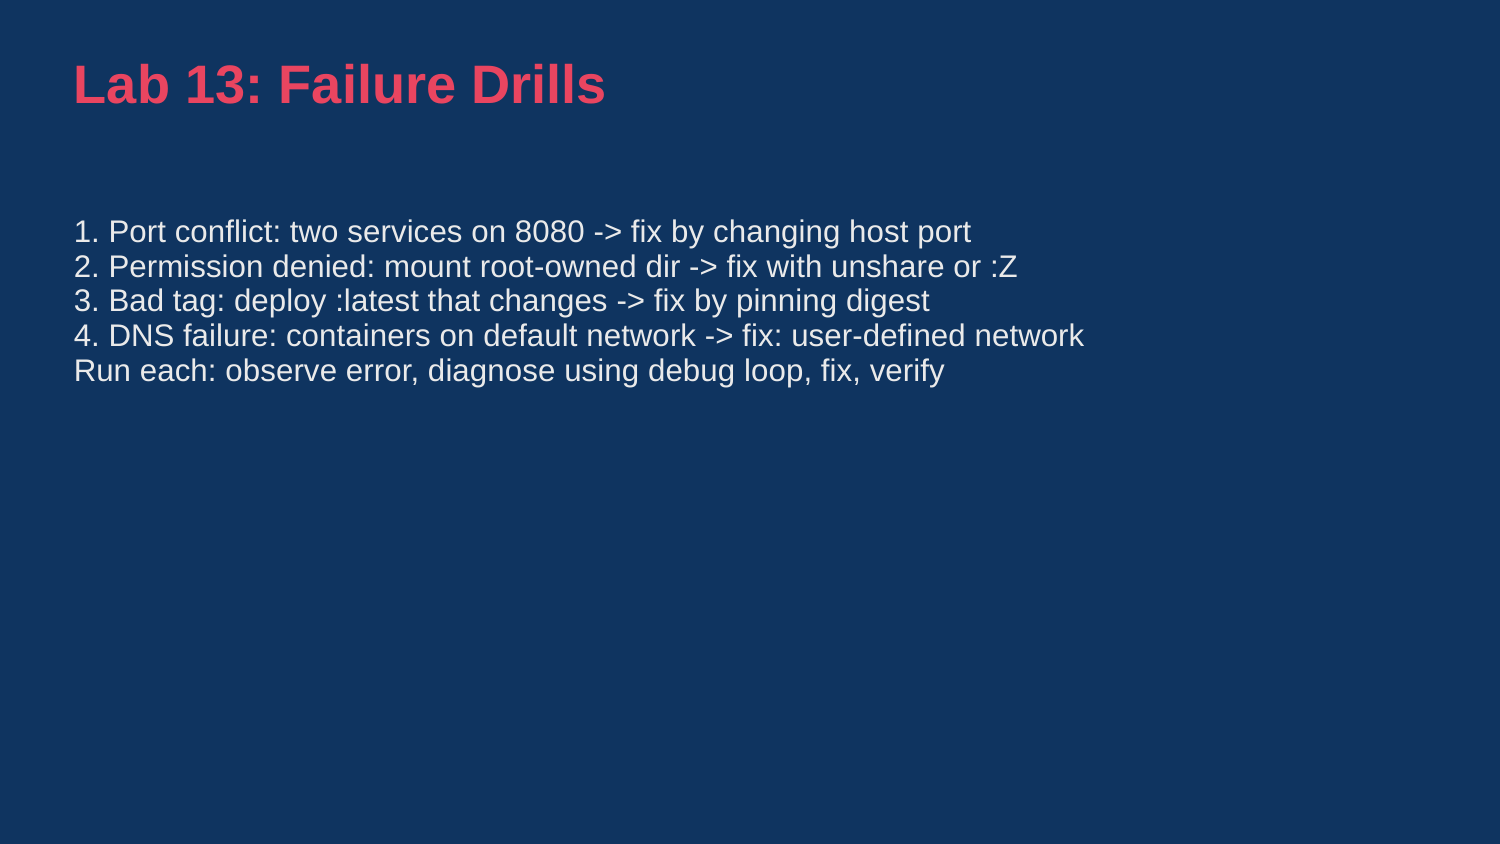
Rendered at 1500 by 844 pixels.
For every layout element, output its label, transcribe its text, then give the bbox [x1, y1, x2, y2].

title Lab 13: Failure Drills [59, 47, 1441, 166]
text_box 1. Port conflict: two services on 8080 -> fix by changing host port 2. Permission denied: mount root-owned dir -> fix with unshare or :Z 3. Bad tag: deploy :latest that changes -> fix by pinning digest 4. DNS failure: containers on default network -> fix: user-defined network Run each: observe error, diagnose using debug loop, fix, verify [59, 206, 1441, 798]
